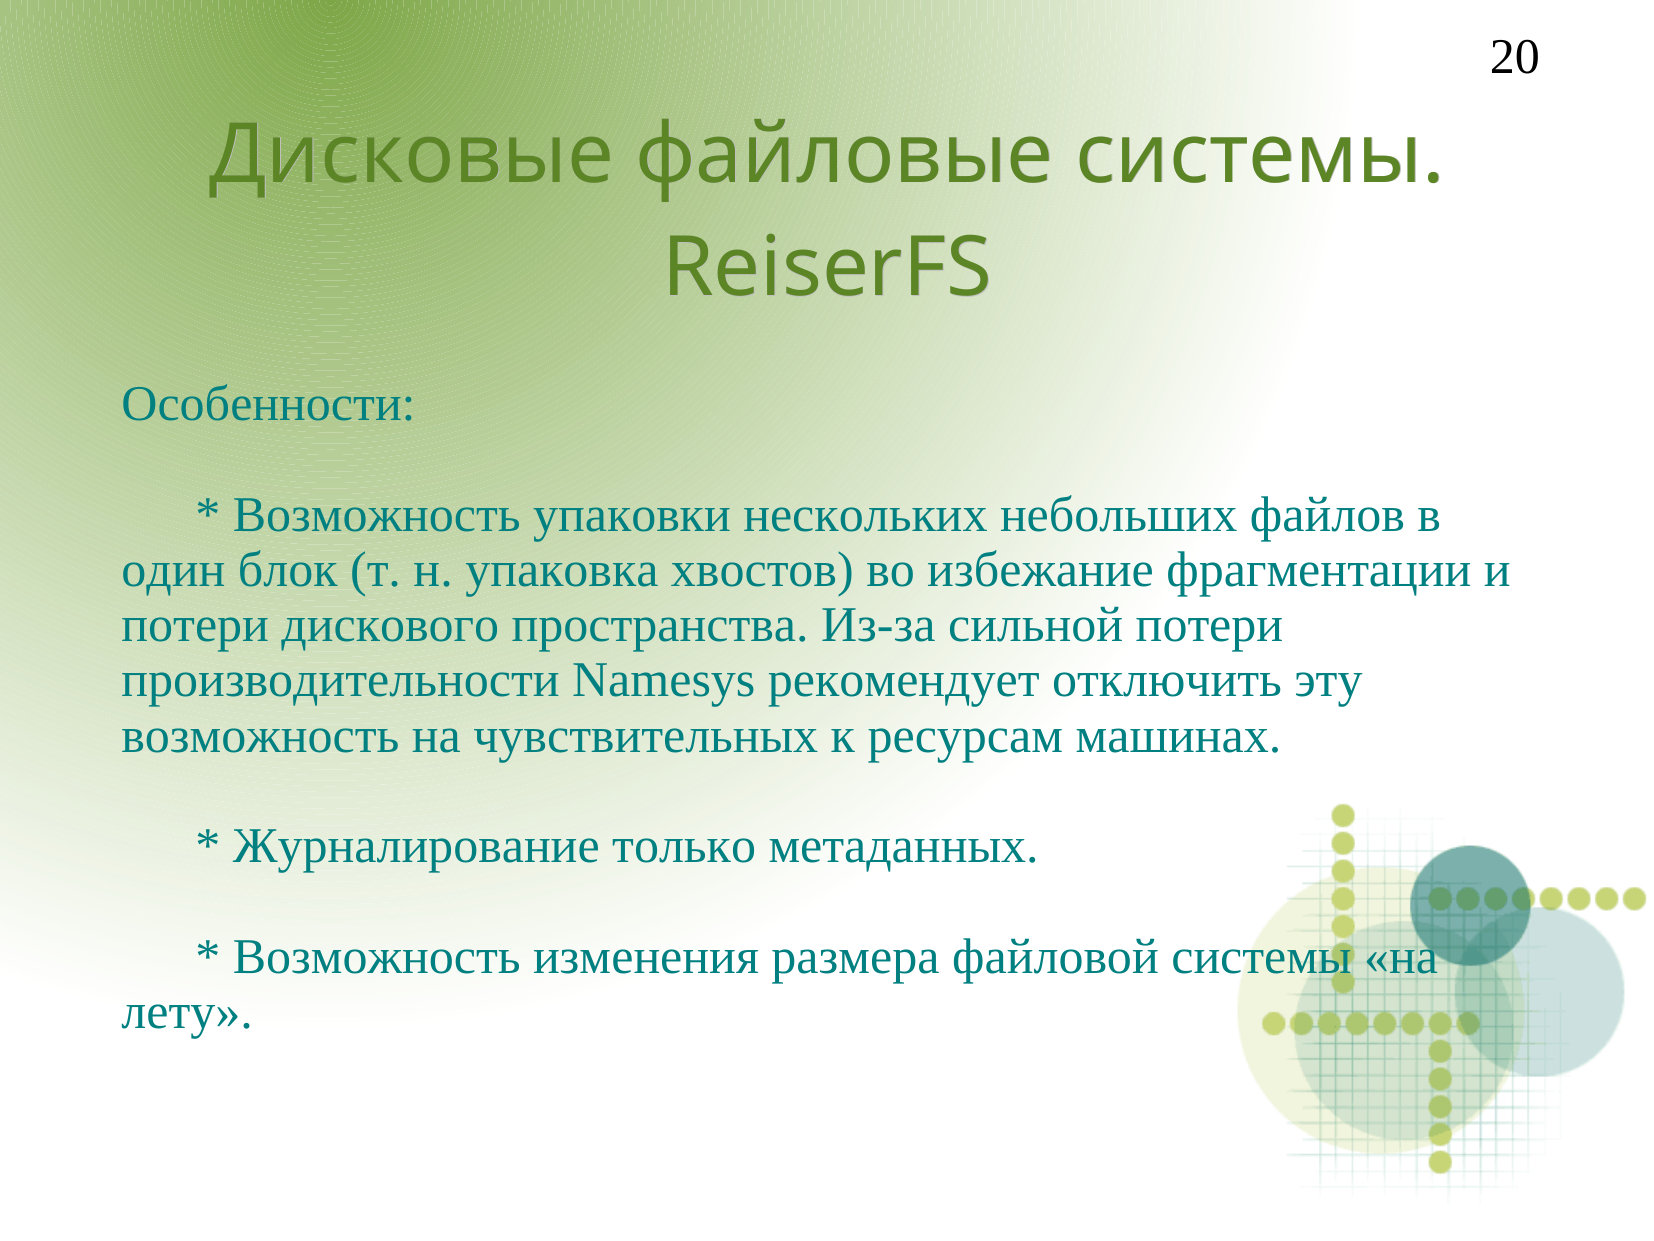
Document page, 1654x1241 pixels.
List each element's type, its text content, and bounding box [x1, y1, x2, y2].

subtitle Особенности: * Возможность упаковки нескольких небольших файлов в один блок (т. н. упаковка хвостов) во избежание фрагментации и потери дискового пространства. Из-за сильной потери производительности Namesys рекомендует отключить эту возможность на чувствительных к ресурсам машинах. * Журналирование только метаданных. * Возможность изменения размера файловой системы «на лету». [121, 344, 1534, 1126]
text_box <номер> [1500, 29, 1654, 89]
title Дисковые файловые системы. ReiserFS [121, 102, 1534, 311]
picture [1224, 792, 1654, 1211]
